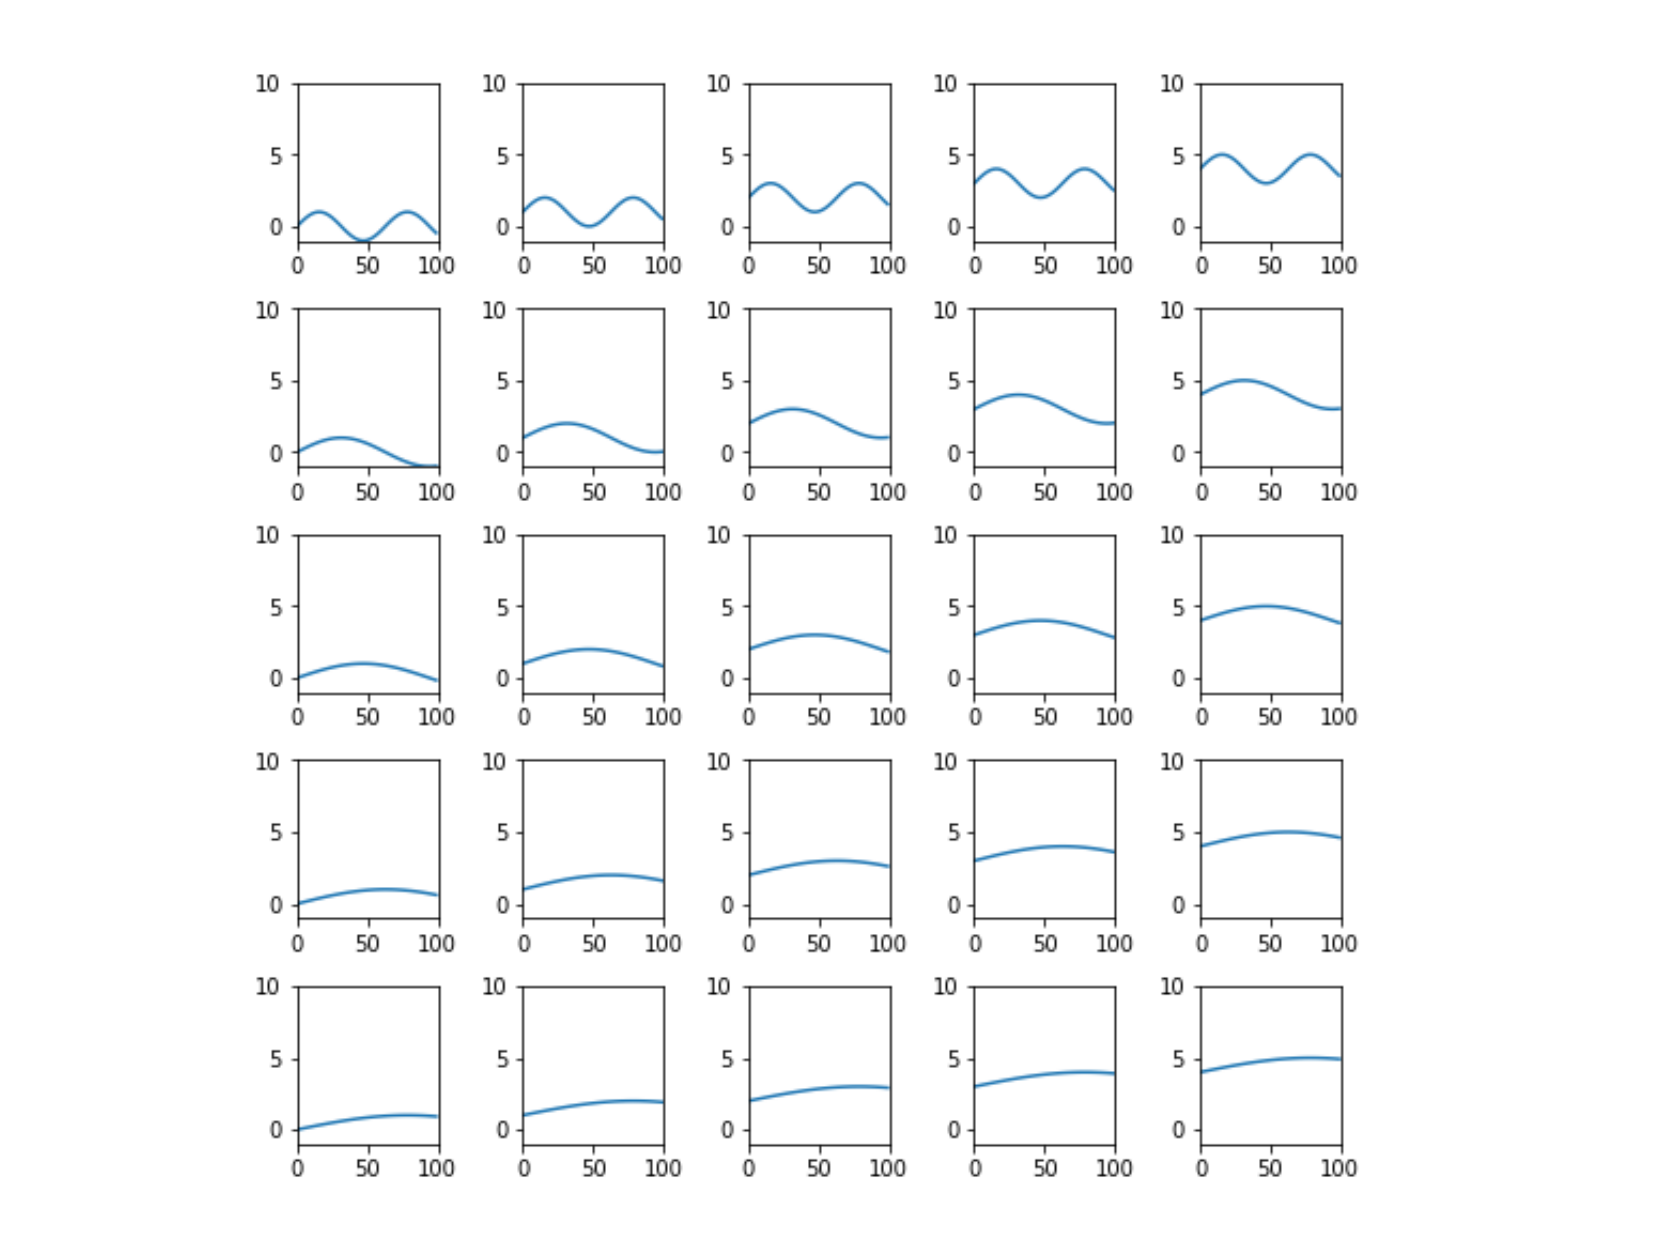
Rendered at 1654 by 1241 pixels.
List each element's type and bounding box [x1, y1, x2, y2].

picture [236, 56, 1378, 1192]
